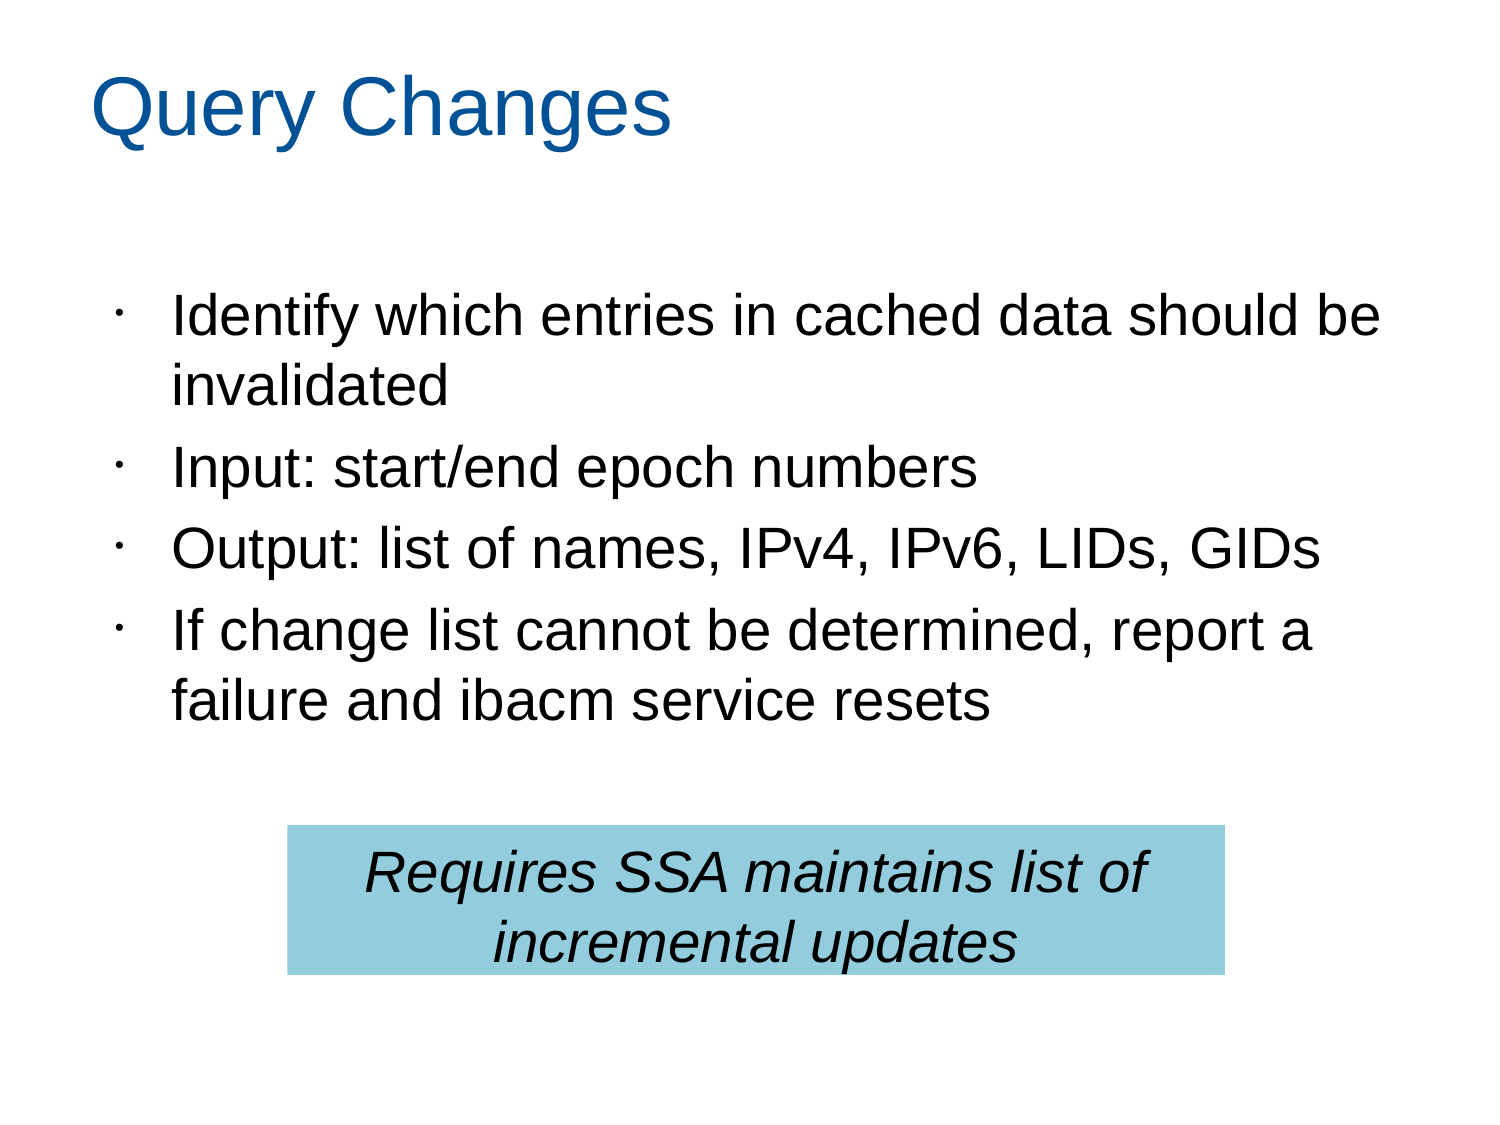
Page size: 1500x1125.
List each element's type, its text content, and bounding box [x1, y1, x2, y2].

text_box Requires SSA maintains list of incremental updates [287, 824, 1225, 975]
title Query Changes [75, 37, 1300, 225]
list Identify which entries in cached data should be invalidated Input: start/end epoch numbers Output: list of names, IPv4, IPv6, LIDs, GIDs If change list cannot be determined, report a failure and ibacm service resets [99, 262, 1400, 1028]
